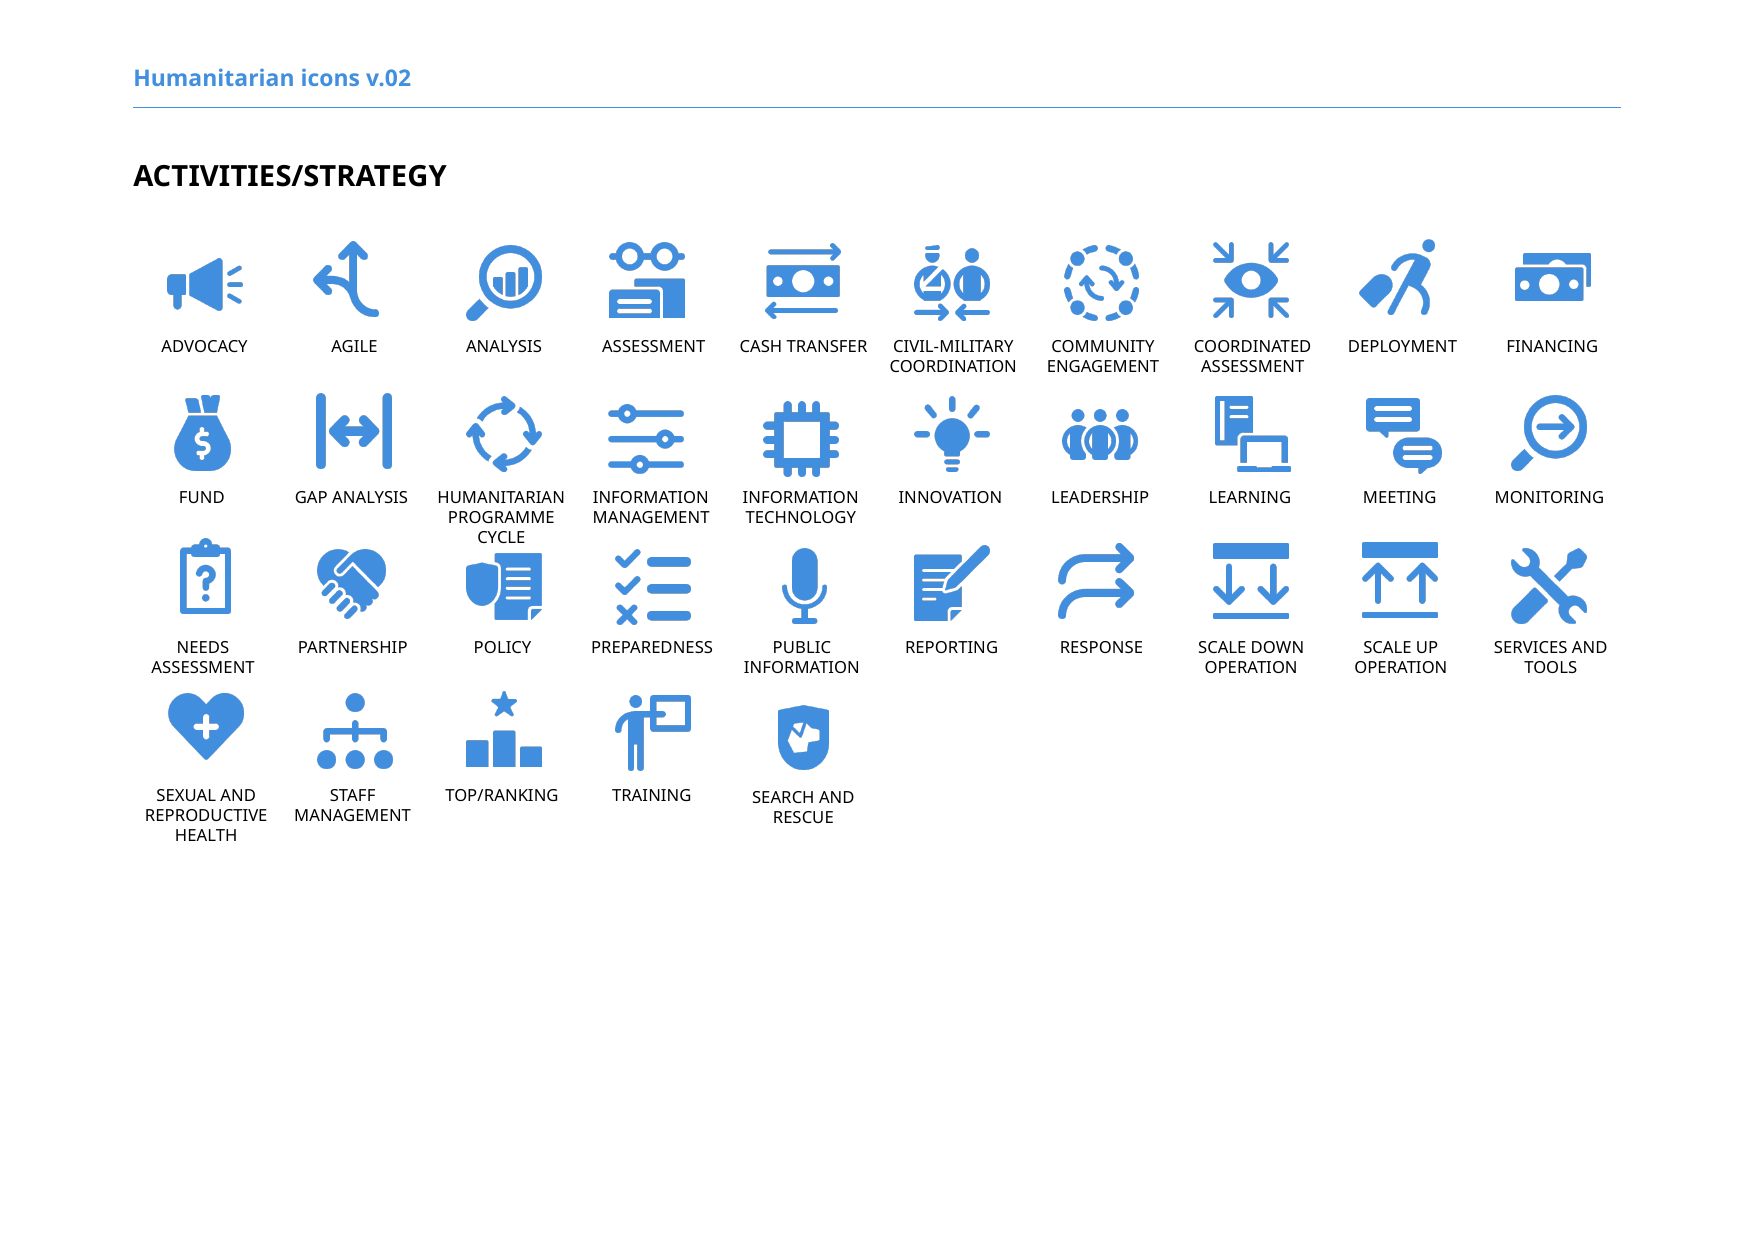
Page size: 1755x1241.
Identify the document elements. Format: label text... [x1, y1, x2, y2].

picture [1215, 396, 1291, 472]
picture [609, 242, 685, 318]
picture [914, 245, 990, 321]
picture [1366, 398, 1442, 474]
text_box FUND [126, 486, 276, 532]
text_box PREPAREDNESS [577, 637, 727, 682]
text_box INFORMATION MANAGEMENT [576, 486, 725, 532]
text_box STAFF MANAGEMENT [294, 784, 427, 830]
text_box INFORMATION TECHNOLOGY [725, 486, 875, 532]
picture [466, 245, 542, 321]
text_box ADVOCACY [129, 335, 279, 381]
text_box SERVICES AND TOOLS [1475, 637, 1626, 682]
picture [763, 401, 839, 477]
picture [466, 396, 542, 472]
picture [168, 693, 244, 760]
text_box ACTIVITIES/STRATEGY [133, 157, 801, 192]
text_box NEEDS ASSESSMENT [128, 637, 277, 682]
text_box ASSESSMENT [578, 335, 728, 381]
picture [1213, 543, 1289, 619]
text_box REPORTING [876, 637, 1026, 682]
text_box CASH TRANSFER [728, 335, 878, 381]
text_box TRAINING [577, 784, 727, 830]
picture [782, 548, 827, 624]
text_box SCALE UP OPERATION [1325, 637, 1475, 682]
picture [316, 393, 392, 469]
picture [1359, 239, 1435, 315]
picture [608, 404, 684, 474]
picture [466, 691, 542, 767]
text_box LEARNING [1175, 486, 1324, 532]
picture [317, 693, 393, 769]
text_box CIVIL-MILITARY COORDINATION [878, 335, 1028, 381]
picture [313, 241, 379, 317]
picture [765, 243, 841, 319]
picture [914, 396, 990, 472]
picture [317, 549, 386, 619]
picture [615, 549, 691, 625]
picture [1362, 542, 1438, 618]
picture [167, 258, 243, 311]
picture [914, 545, 990, 621]
text_box SEARCH AND RESCUE [728, 787, 879, 832]
text_box LEADERSHIP [1025, 486, 1175, 532]
text_box SCALE DOWN OPERATION [1176, 637, 1325, 682]
picture [1511, 548, 1587, 624]
text_box AGILE [279, 335, 429, 381]
text_box DEPLOYMENT [1327, 335, 1477, 381]
text_box COMMUNITY ENGAGEMENT [1028, 335, 1177, 381]
picture [180, 538, 231, 614]
picture [1064, 245, 1139, 321]
text_box RESPONSE [1026, 637, 1176, 682]
text_box ANALYSIS [429, 335, 578, 381]
text_box POLICY [427, 637, 577, 682]
text_box MEETING [1324, 486, 1474, 532]
picture [1511, 395, 1587, 471]
text_box TOP/RANKING [427, 784, 577, 830]
text_box HUMANITARIAN PROGRAMME CYCLE [426, 486, 576, 532]
text_box SEXUAL AND REPRODUCTIVE HEALTH [118, 784, 294, 830]
text_box PARTNERSHIP [277, 637, 427, 682]
picture [466, 553, 542, 620]
picture [1062, 409, 1138, 460]
text_box PUBLIC INFORMATION [727, 637, 876, 682]
picture [1515, 253, 1591, 301]
text_box FINANCING [1477, 335, 1628, 381]
text_box GAP ANALYSIS [276, 486, 426, 532]
picture [1058, 543, 1134, 619]
picture [174, 395, 231, 471]
list Humanitarian icons v.02 [133, 63, 1659, 189]
picture [778, 705, 829, 770]
text_box INNOVATION [875, 486, 1025, 532]
text_box MONITORING [1474, 486, 1625, 532]
picture [615, 695, 691, 771]
picture [1213, 242, 1289, 318]
text_box COORDINATED ASSESSMENT [1177, 335, 1327, 381]
